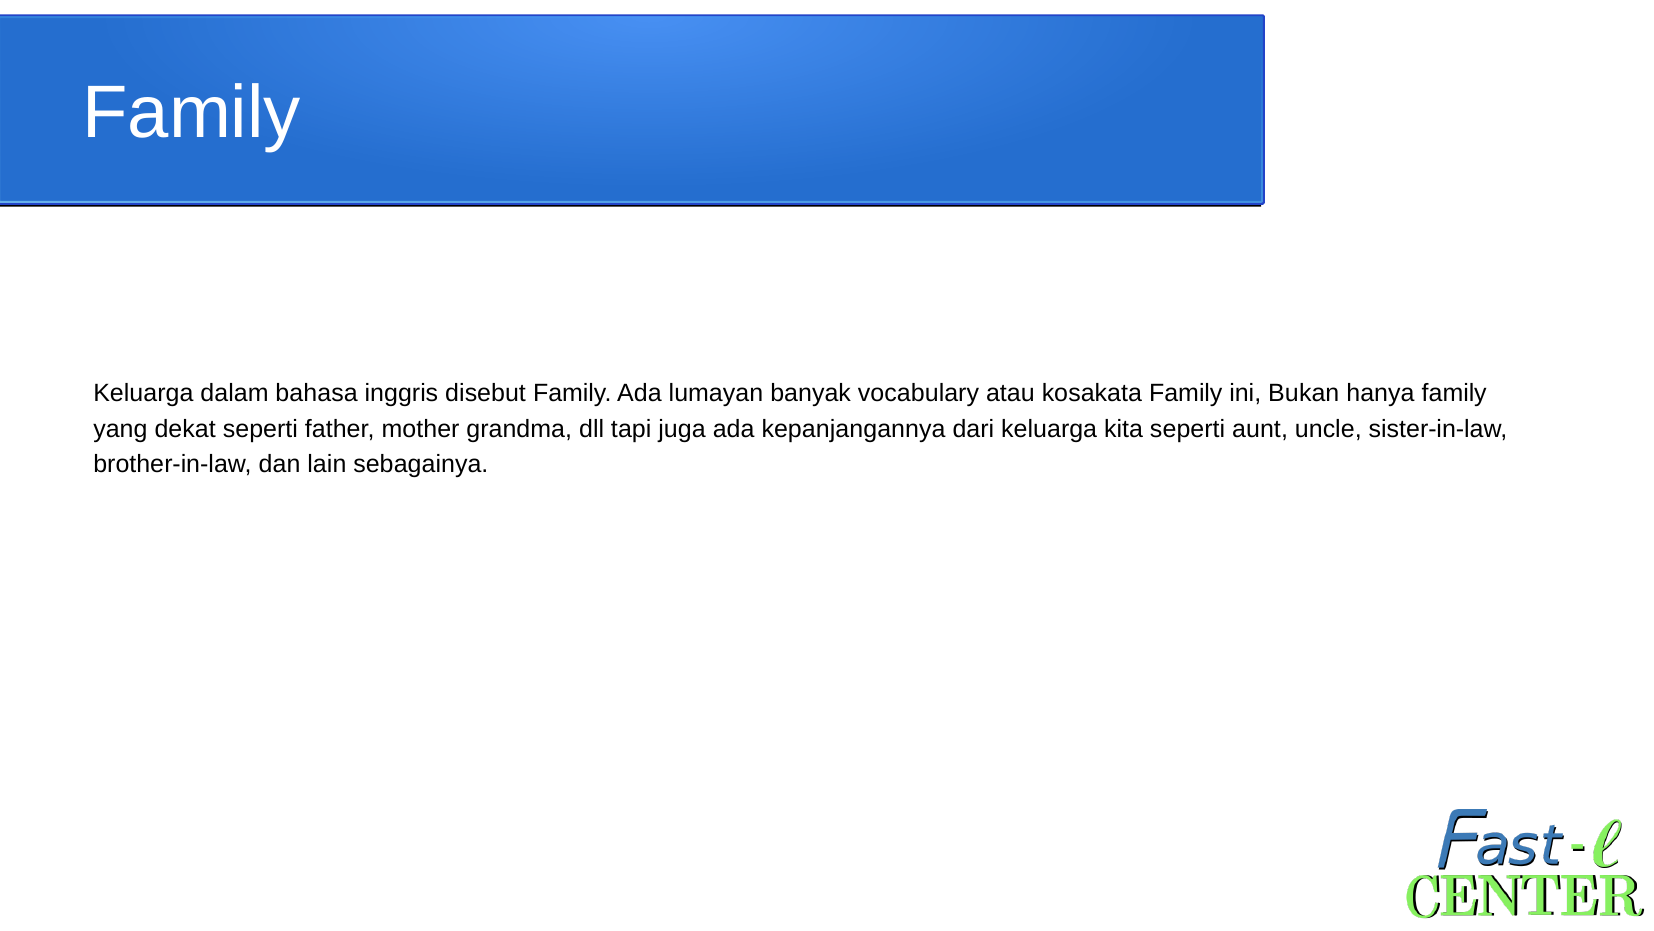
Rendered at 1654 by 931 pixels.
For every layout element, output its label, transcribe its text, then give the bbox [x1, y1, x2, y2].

text_box Keluarga dalam bahasa inggris disebut Family. Ada lumayan banyak vocabulary atau kosakata Family ini, Bukan hanya family yang dekat seperti father, mother grandma, dll tapi juga ada kepanjangannya dari keluarga kita seperti aunt, uncle, sister-in-law, brother-in-law, dan lain sebagainya. [78, 371, 1539, 486]
picture [1406, 809, 1645, 921]
title Family [82, 35, 1235, 189]
